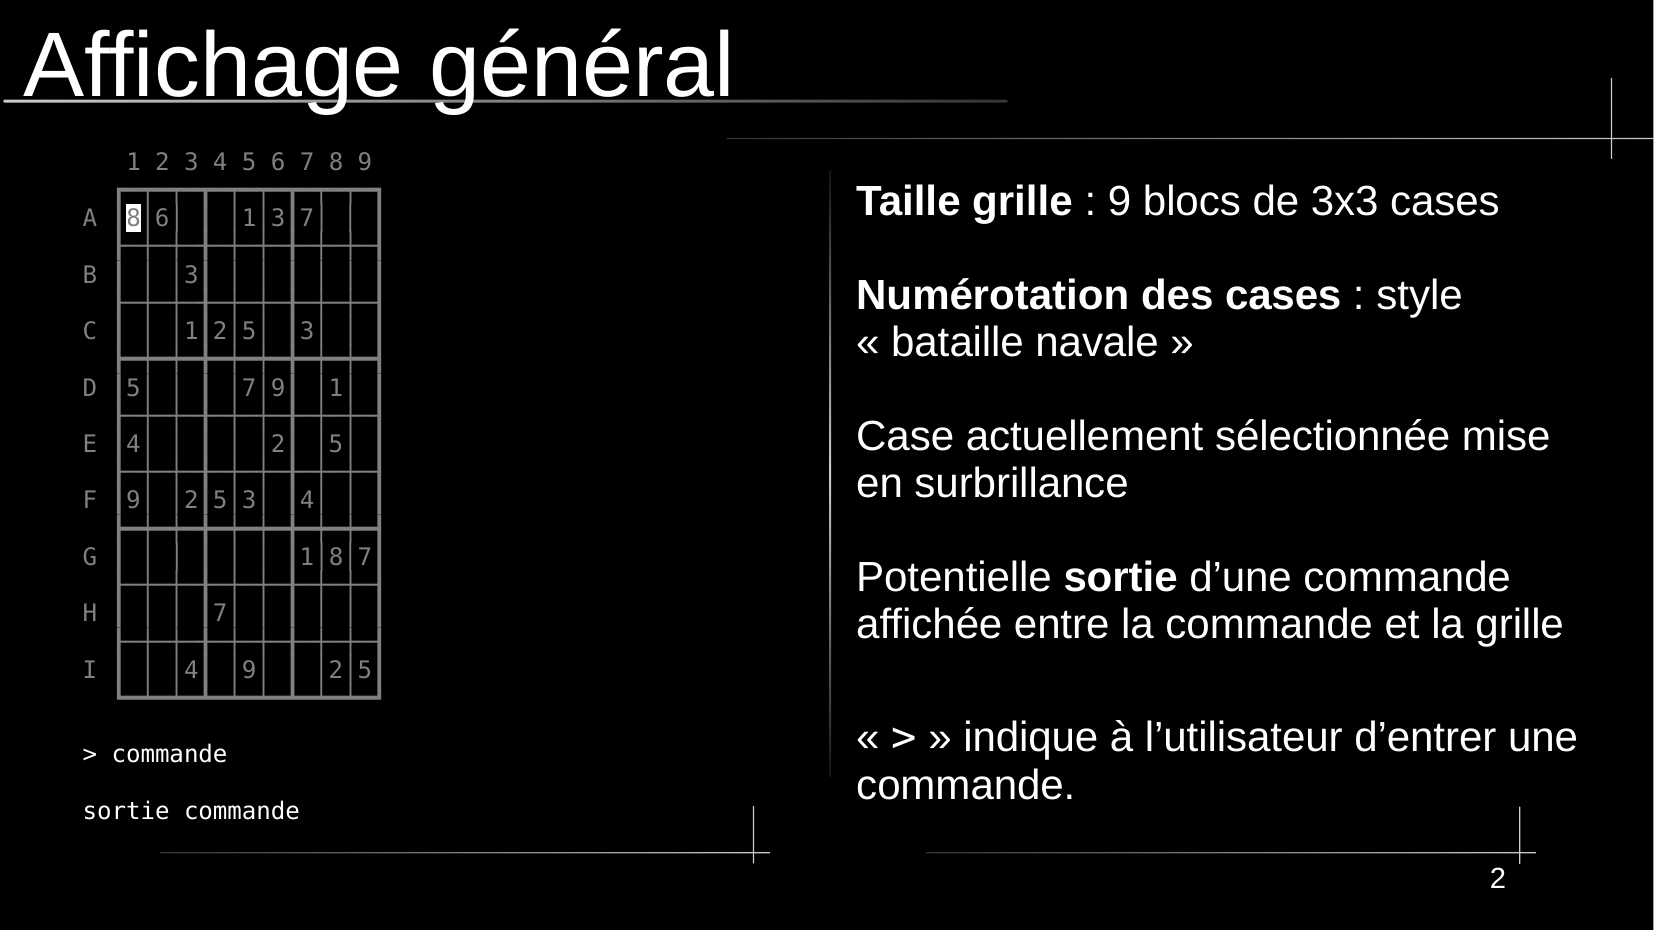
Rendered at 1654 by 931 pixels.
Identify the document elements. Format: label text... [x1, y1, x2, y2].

title Affichage général [23, 11, 1589, 119]
list 1 2 3 4 5 6 7 8 9 ┏━┯━┯━┳━┯━┯━┳━┯━┯━┓ A ┃8│6│ ┃ │1│3┃7│ │ ┃ ┠─┼─┼─╂─┼─┼─╂─┼─┼─┨ B ┃ │ │3┃ │ │ ┃ │ │ ┃ ┠─┼─┼─╂─┼─┼─╂─┼─┼─┨ C ┃ │ │1┃2│5│ ┃3│ │ ┃ ┣━┿━┿━╋━┿━┿━╋━┿━┿━┫ D ┃5│ │ ┃ │7│9┃ │1│ ┃ ┠─┼─┼─╂─┼─┼─╂─┼─┼─┨ E ┃4│ │ ┃ │ │2┃ │5│ ┃ ┠─┼─┼─╂─┼─┼─╂─┼─┼─┨ F ┃9│ │2┃5│3│ ┃4│ │ ┃ ┣━┿━┿━╋━┿━┿━╋━┿━┿━┫ G ┃ │ │ ┃ │ │ ┃1│8│7┃ ┠─┼─┼─╂─┼─┼─╂─┼─┼─┨ H ┃ │ │ ┃7│ │ ┃ │ │ ┃ ┠─┼─┼─╂─┼─┼─╂─┼─┼─┨ I ┃ │ │4┃ │9│ ┃ │2│5┃ ┗━┷━┷━┻━┷━┷━┻━┷━┷━┛ > commande sortie commande [82, 147, 798, 827]
list Taille grille : 9 blocs de 3x3 cases Numérotation des cases : style « bataille navale » Case actuellement sélectionnée mise en surbrillance Potentielle sortie d’une commande affichée entre la commande et la grille « > » indique à l’utilisateur d’entrer une commande. [856, 177, 1595, 827]
